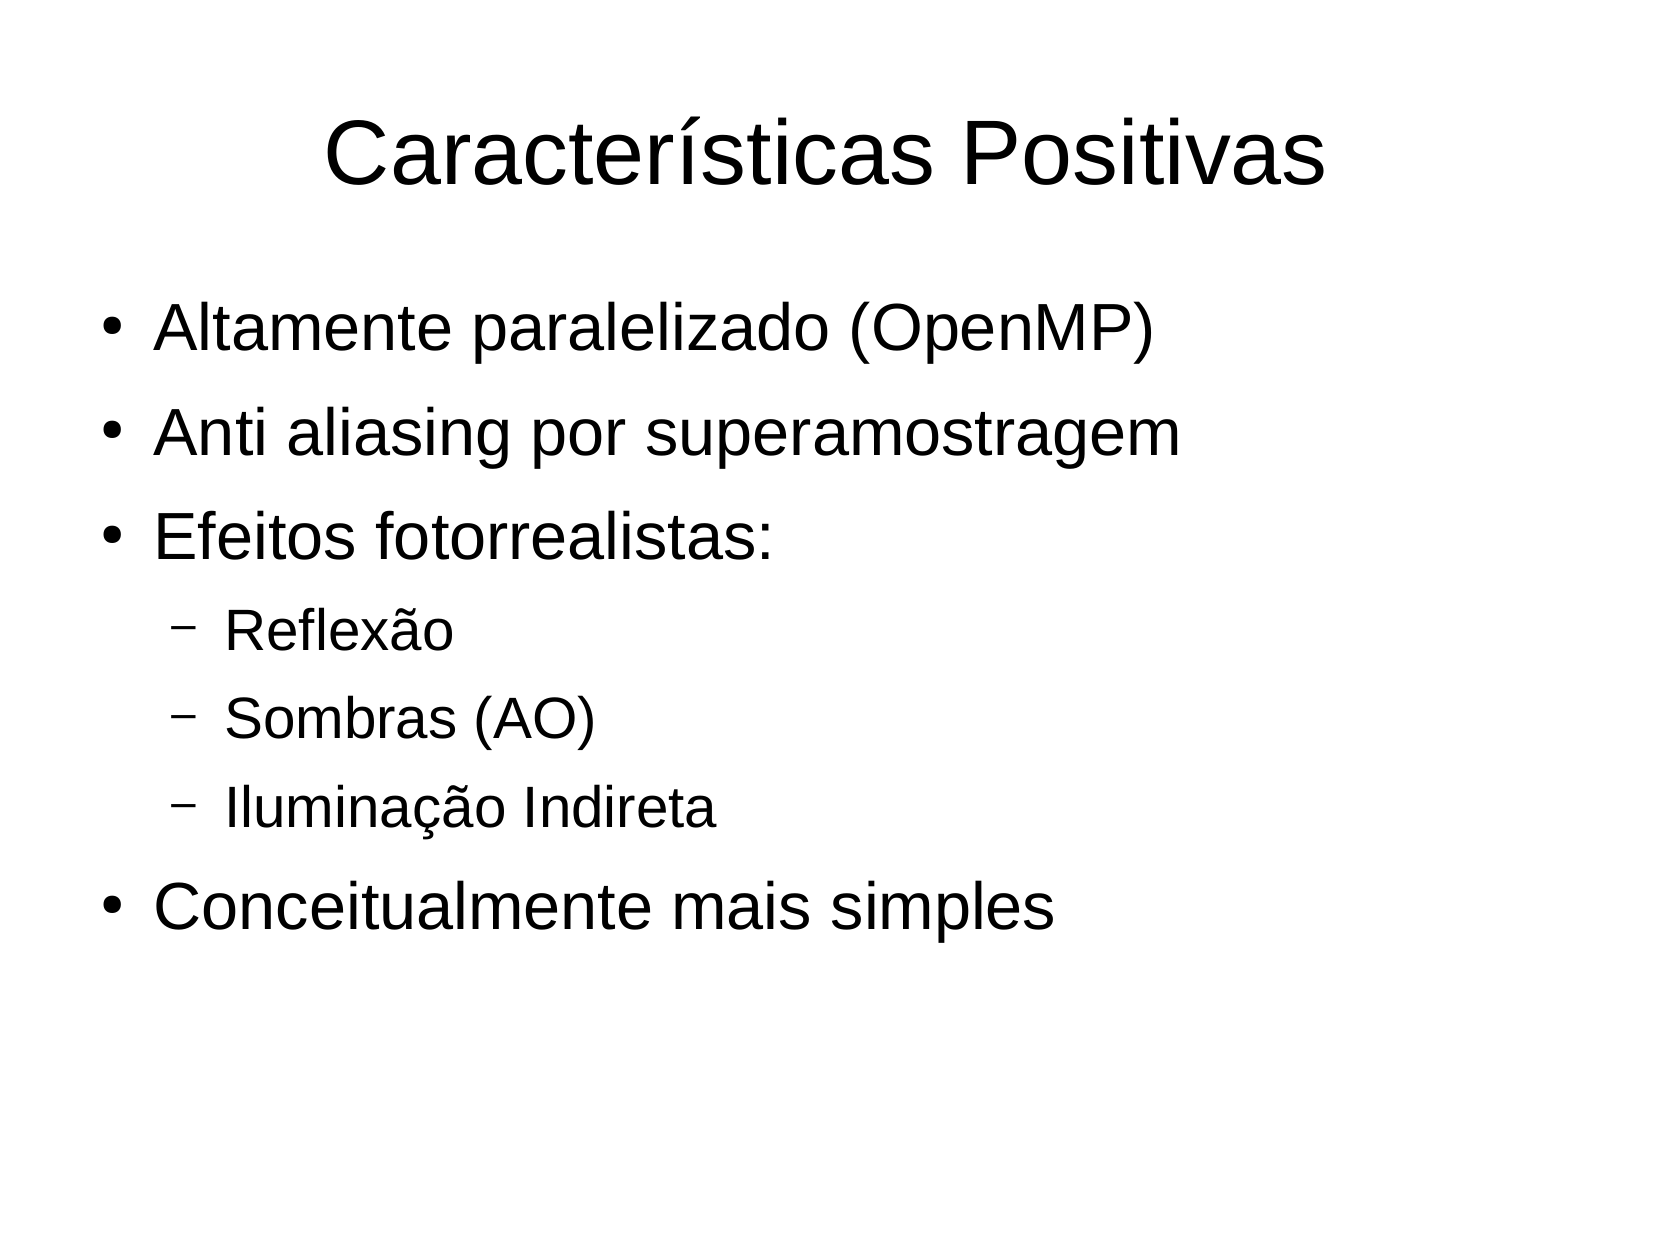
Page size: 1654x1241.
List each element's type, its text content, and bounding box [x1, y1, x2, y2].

title Características Positivas [82, 49, 1571, 257]
list Altamente paralelizado (OpenMP) Anti aliasing por superamostragem Efeitos fotorrealistas: Reflexão Sombras (AO) Iluminação Indireta Conceitualmente mais simples [82, 290, 1571, 1010]
